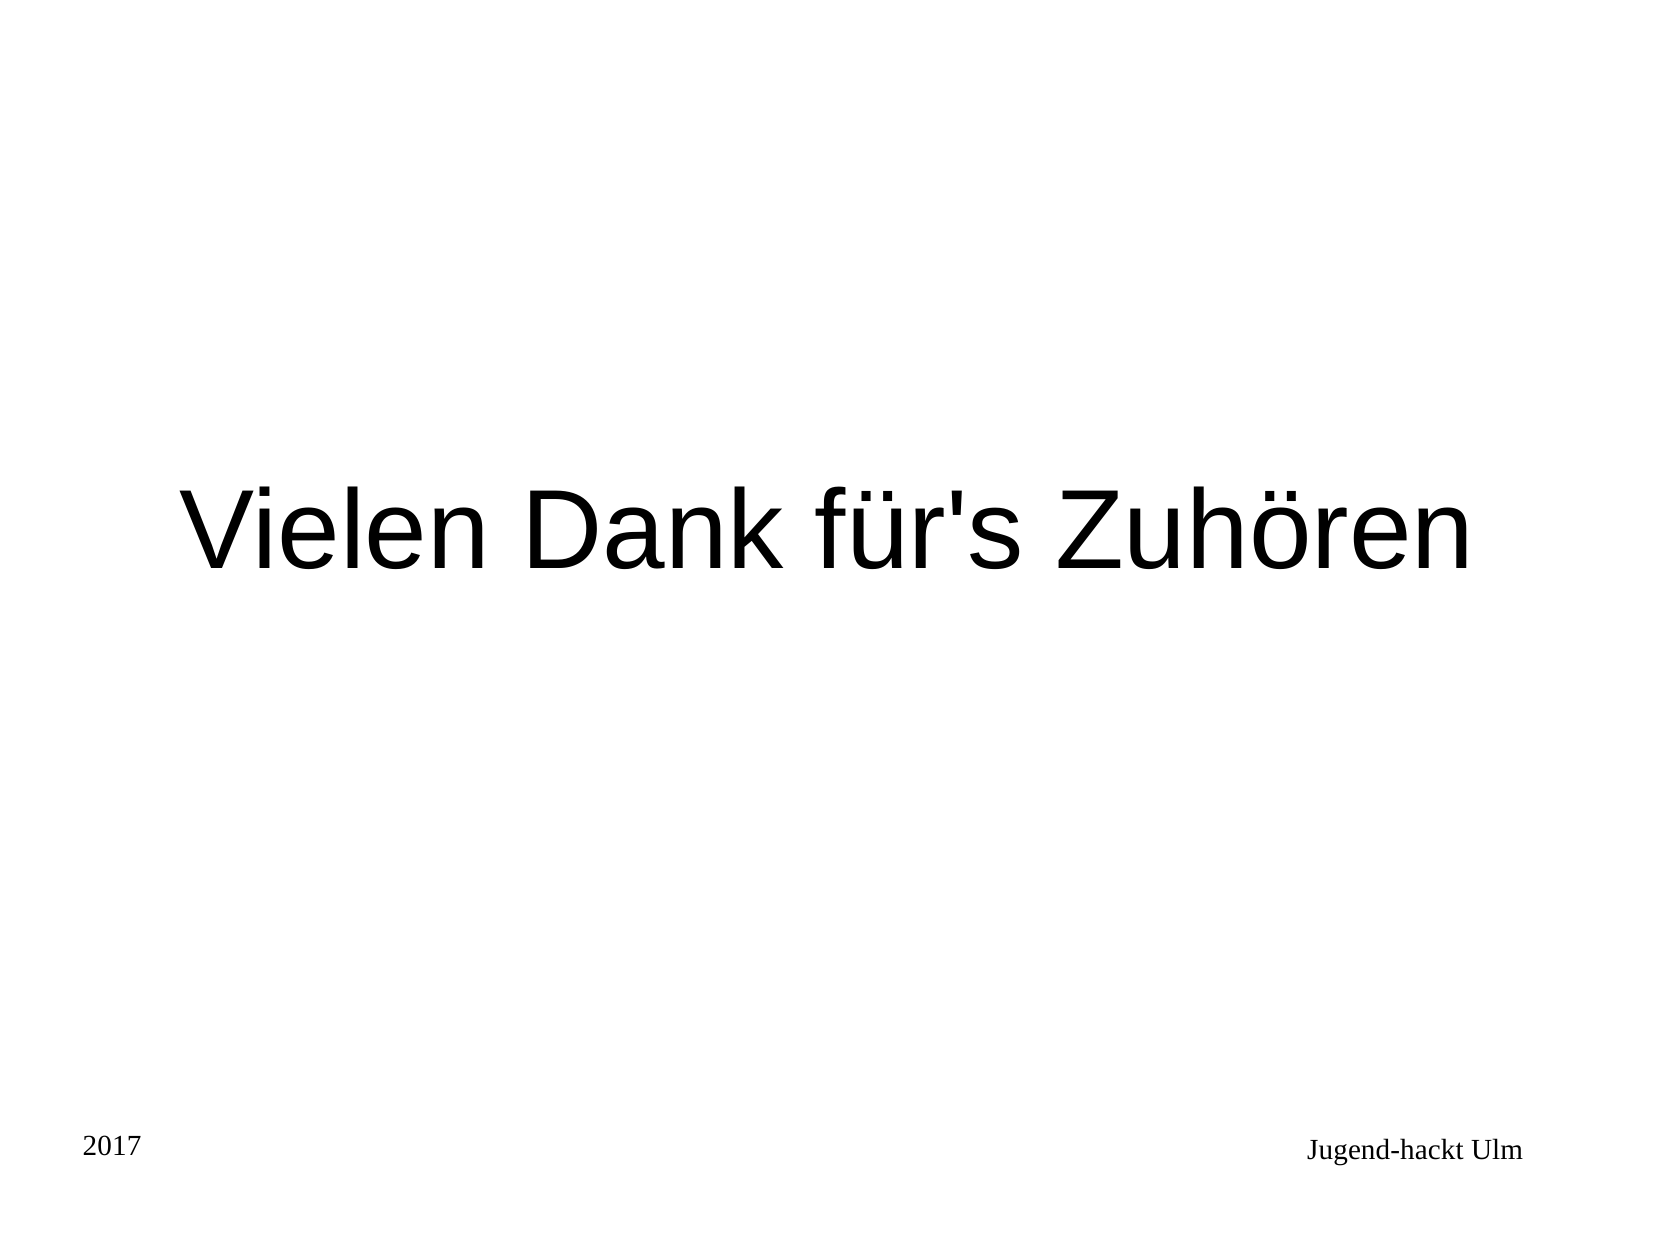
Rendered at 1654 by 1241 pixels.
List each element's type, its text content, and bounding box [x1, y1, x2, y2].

subtitle Vielen Dank für's Zuhören [82, 49, 1571, 1010]
